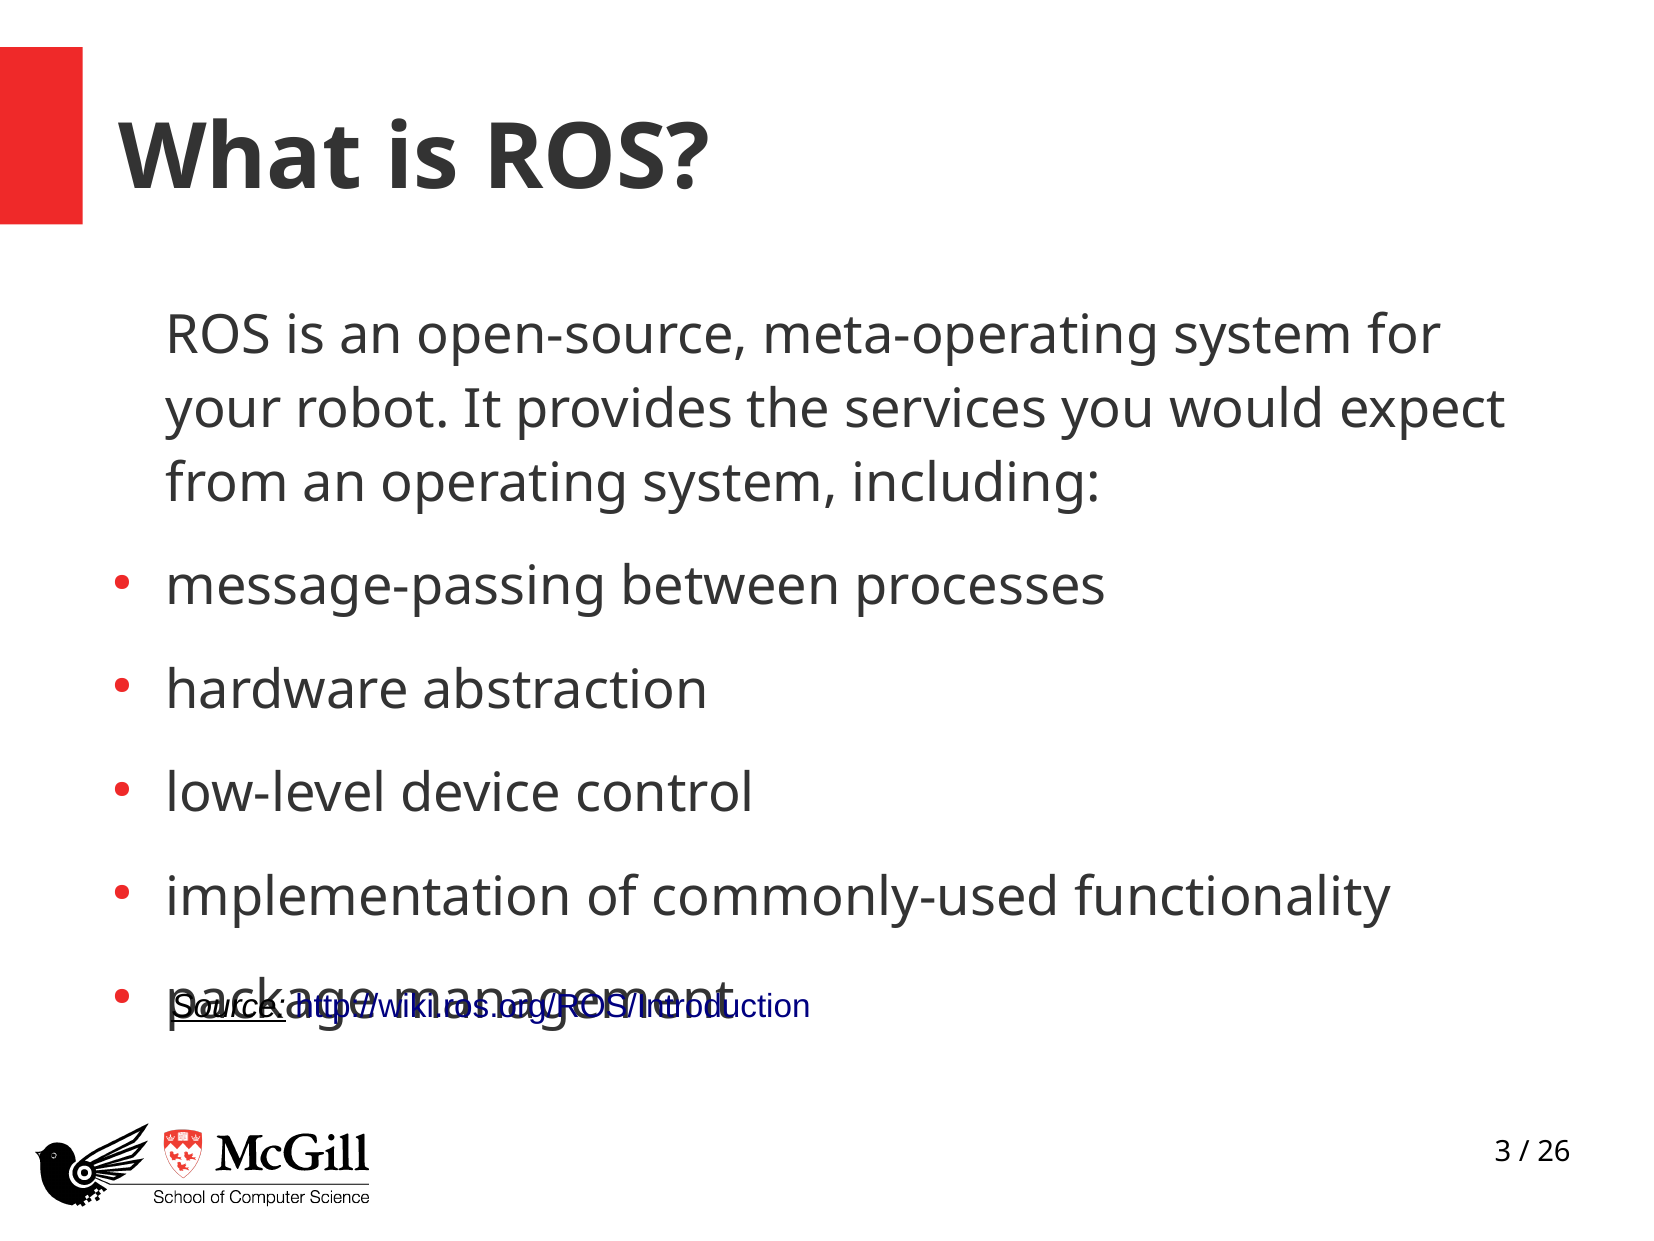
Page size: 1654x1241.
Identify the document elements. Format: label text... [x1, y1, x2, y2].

title What is ROS? [118, 49, 1571, 257]
picture [35, 1110, 369, 1216]
text_box Source: http://wiki.ros.org/ROS/Introduction [156, 980, 863, 1040]
list ROS is an open-source, meta-operating system for your robot. It provides the services you would expect from an operating system, including: message-passing between processes hardware abstraction low-level device control implementation of commonly-used functionality package management [94, 295, 1512, 1015]
